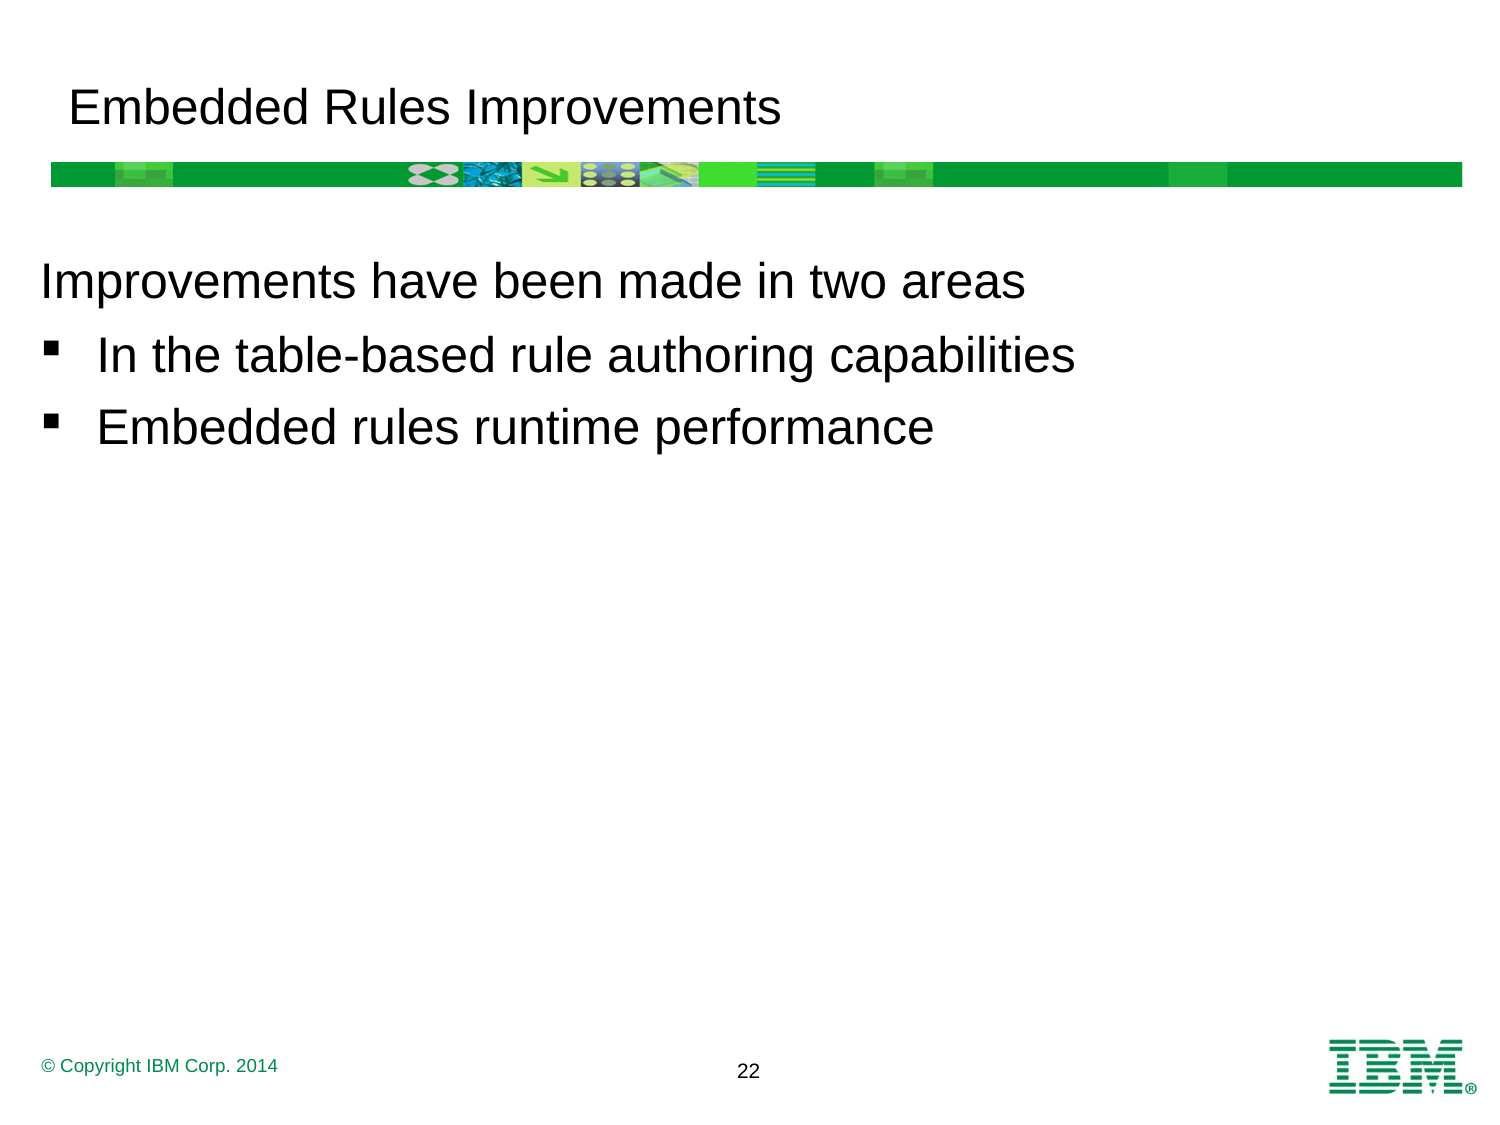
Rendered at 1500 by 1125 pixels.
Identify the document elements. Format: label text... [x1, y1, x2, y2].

list Improvements have been made in two areas In the table-based rule authoring capabilities Embedded rules runtime performance [24, 243, 1463, 1038]
title Embedded Rules Improvements [53, 69, 1239, 144]
picture [1327, 1037, 1479, 1096]
picture [50, 161, 1463, 189]
